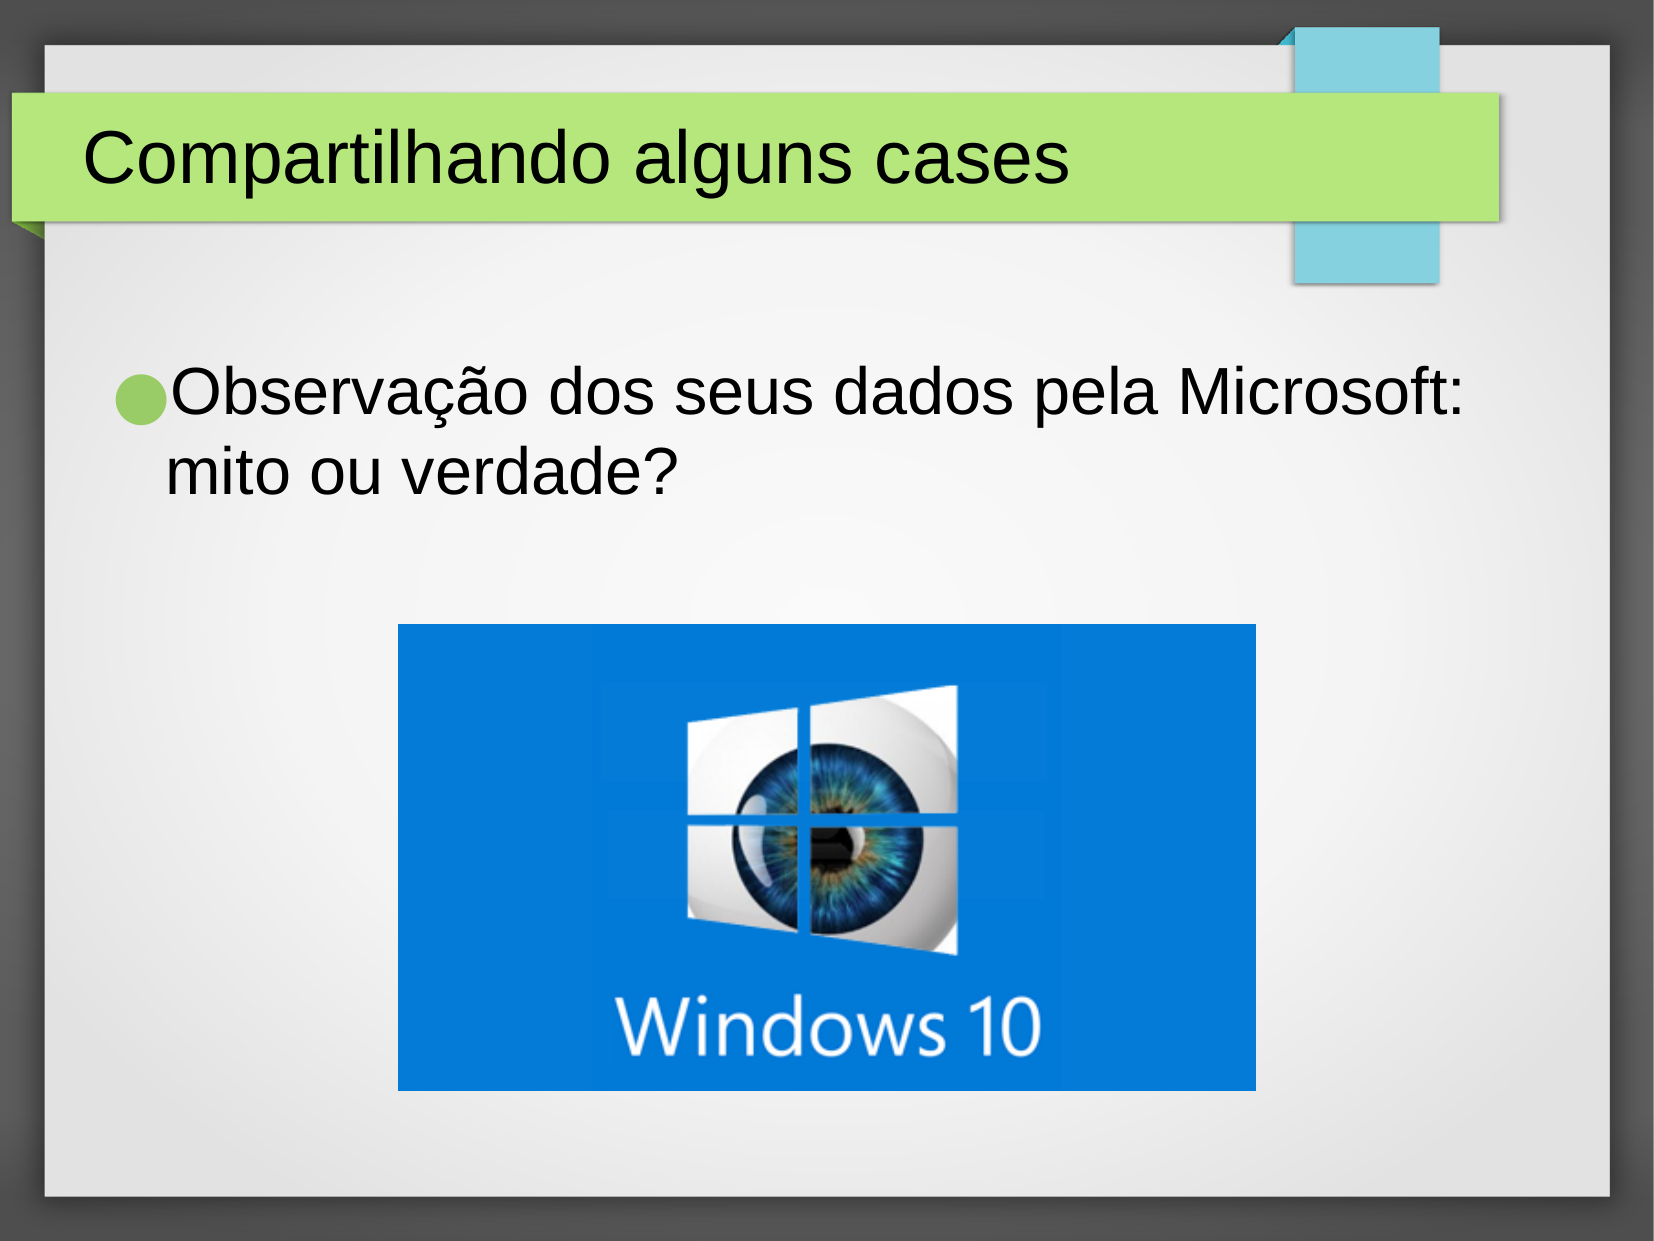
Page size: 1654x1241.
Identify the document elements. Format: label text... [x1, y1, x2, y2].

picture [0, 0, 1654, 1241]
text_box Observação dos seus dados pela Microsoft: mito ou verdade? [94, 347, 1559, 625]
text_box Compartilhando alguns cases [82, 94, 1264, 213]
